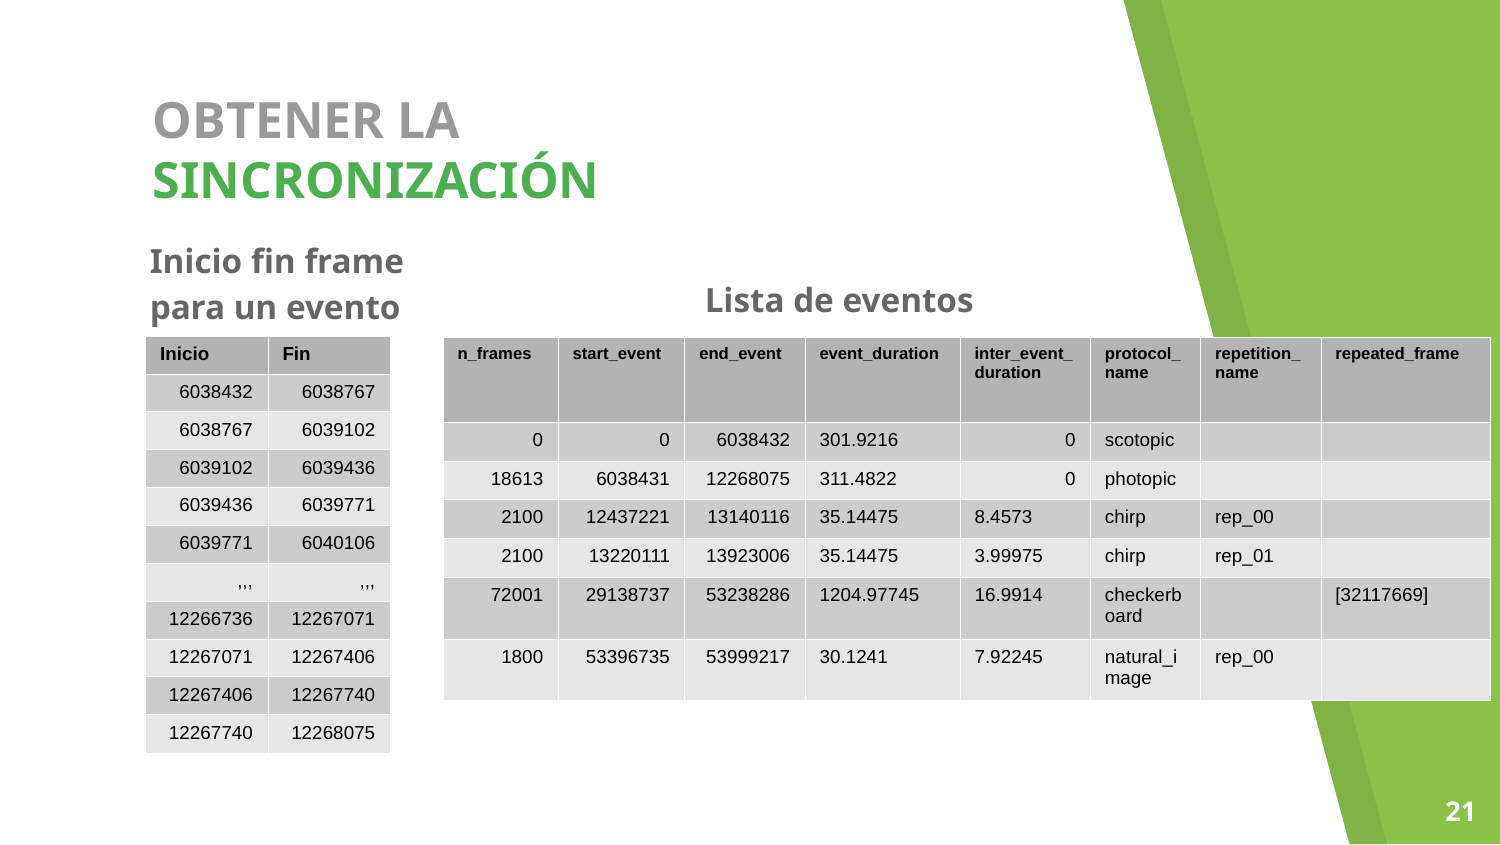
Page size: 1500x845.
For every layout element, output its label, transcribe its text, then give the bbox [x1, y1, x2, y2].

text_box Lista de eventos [690, 269, 1036, 411]
table_cell 53999217 [685, 640, 805, 700]
table_header start_event [559, 338, 684, 422]
table_cell [1322, 423, 1490, 461]
table_header inter_event_duration [961, 338, 1090, 422]
table_cell 53396735 [559, 640, 684, 700]
table_cell 6038767 [146, 412, 268, 449]
table_cell [1322, 462, 1490, 499]
table_cell 72001 [444, 578, 558, 639]
table_cell [1201, 423, 1321, 461]
table_cell 12267071 [146, 640, 268, 676]
table_cell 13140116 [685, 500, 805, 538]
table_cell 8.4573 [961, 500, 1090, 538]
table_cell 18613 [444, 462, 558, 499]
table_cell [1201, 578, 1321, 639]
table_cell 12268075 [685, 462, 805, 499]
table_cell 0 [961, 423, 1090, 461]
table_header end_event [685, 338, 805, 422]
table_cell rep_00 [1201, 500, 1321, 538]
table_cell 12267071 [269, 602, 390, 639]
table_cell 12267740 [269, 677, 390, 714]
table_cell 7.92245 [961, 640, 1090, 700]
table_cell 13220111 [559, 539, 684, 577]
table_cell 0 [559, 423, 684, 461]
table_cell 16.9914 [961, 578, 1090, 639]
slide_number <number> [1401, 779, 1492, 845]
table_cell 53238286 [685, 578, 805, 639]
table_cell 1204.97745 [806, 578, 960, 639]
table_cell 6038431 [559, 462, 684, 499]
table_cell 12268075 [269, 715, 390, 753]
table_cell 1800 [444, 640, 558, 700]
table_cell 301.9216 [806, 423, 960, 461]
table_cell 6039436 [146, 488, 268, 525]
table_cell [32117669] [1322, 578, 1490, 639]
table_cell 6039771 [146, 526, 268, 563]
table_cell 29138737 [559, 578, 684, 639]
table_cell 311.4822 [806, 462, 960, 499]
table_cell 0 [444, 423, 558, 461]
table_cell rep_00 [1201, 640, 1321, 700]
table_cell 6038432 [146, 378, 268, 411]
table_cell [1322, 539, 1490, 577]
table_cell [1201, 462, 1321, 499]
table_cell chirp [1091, 500, 1200, 538]
table_cell 12437221 [559, 500, 684, 538]
table_cell [1322, 640, 1490, 700]
text_box Inicio fin frame para un evento [135, 231, 436, 378]
table_cell 6039102 [269, 412, 390, 449]
table_cell 2100 [444, 500, 558, 538]
table_cell 6038767 [269, 378, 390, 411]
table_cell photopic [1091, 462, 1200, 499]
table_cell ,,, [269, 564, 390, 601]
table_cell 6038432 [685, 423, 805, 461]
table_cell 12267406 [269, 640, 390, 676]
table_cell rep_01 [1201, 539, 1321, 577]
table_cell 13923006 [685, 539, 805, 577]
table_cell 12267740 [146, 715, 268, 753]
table_cell 6039102 [146, 450, 268, 487]
table_cell natural_image [1091, 640, 1200, 700]
table_cell 6040106 [269, 526, 390, 563]
table_cell [1322, 500, 1490, 538]
table_cell 12266736 [146, 602, 268, 639]
table_cell 6039436 [269, 450, 390, 487]
table_cell 0 [961, 462, 1090, 499]
table_cell chirp [1091, 539, 1200, 577]
table_cell checkerboard [1091, 578, 1200, 639]
table_header n_frames [444, 338, 558, 422]
table_header repetition_name [1201, 338, 1321, 422]
table_cell scotopic [1091, 423, 1200, 461]
table_cell 3.99975 [961, 539, 1090, 577]
table_cell 30.1241 [806, 640, 960, 700]
table_cell ,,, [146, 564, 268, 601]
title OBTENER LA SINCRONIZACIÓN [138, 156, 926, 224]
table_header repeated_frame [1322, 338, 1490, 422]
table_cell 6039771 [269, 488, 390, 525]
table_cell 12267406 [146, 677, 268, 714]
table_header protocol_name [1091, 338, 1200, 422]
table_cell 35.14475 [806, 539, 960, 577]
table_cell 35.14475 [806, 500, 960, 538]
table_cell 2100 [444, 539, 558, 577]
table_header event_duration [806, 411, 960, 422]
